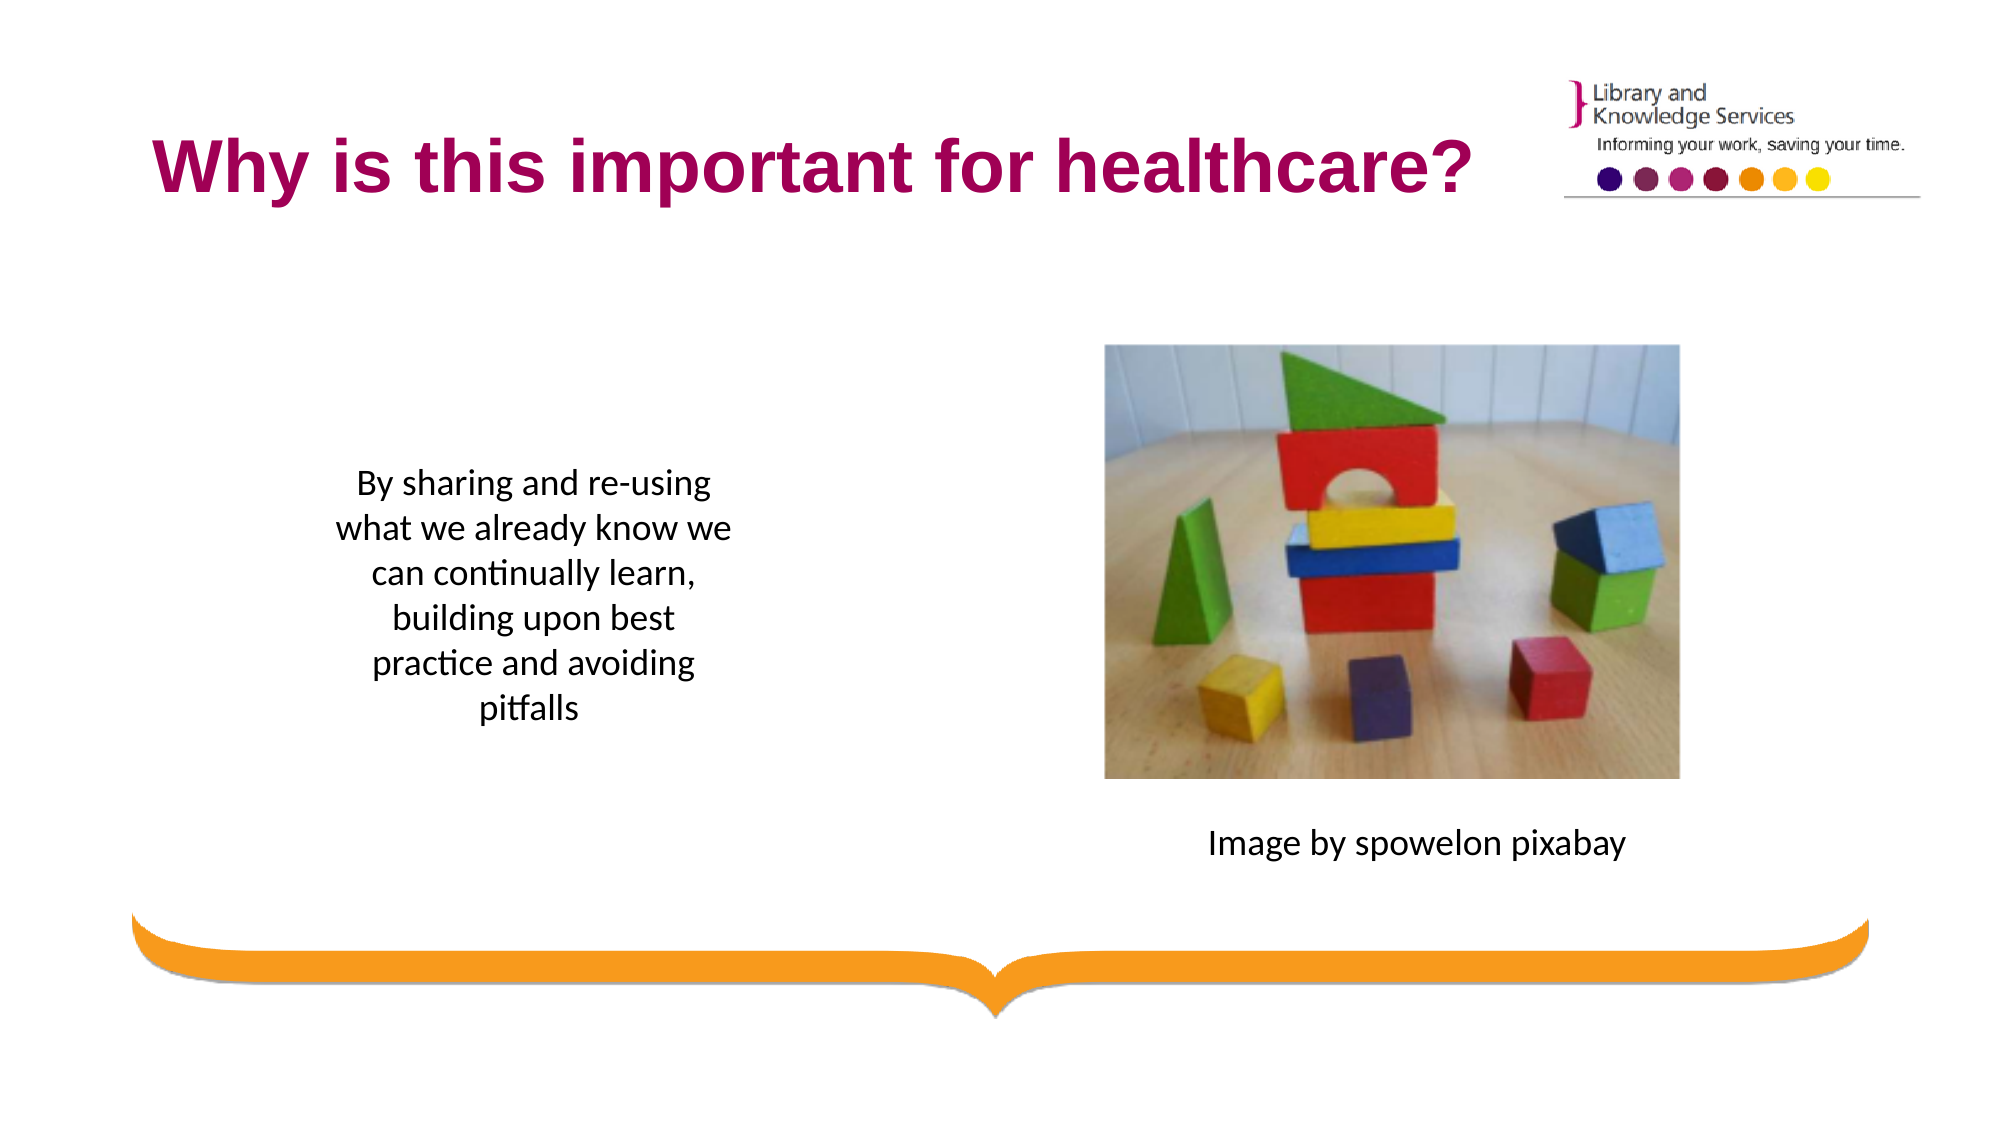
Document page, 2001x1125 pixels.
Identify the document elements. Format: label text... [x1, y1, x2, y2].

picture [1103, 343, 1683, 779]
picture [132, 912, 1868, 1015]
title Why is this important for healthcare? [137, 59, 1863, 278]
text_box Image by spowel on pixabay [1192, 810, 1664, 872]
picture [1863, 76, 1923, 196]
text_box By sharing and re-using what we already know we can continually learn, building upon best practice and avoiding pitfalls. [318, 357, 750, 829]
